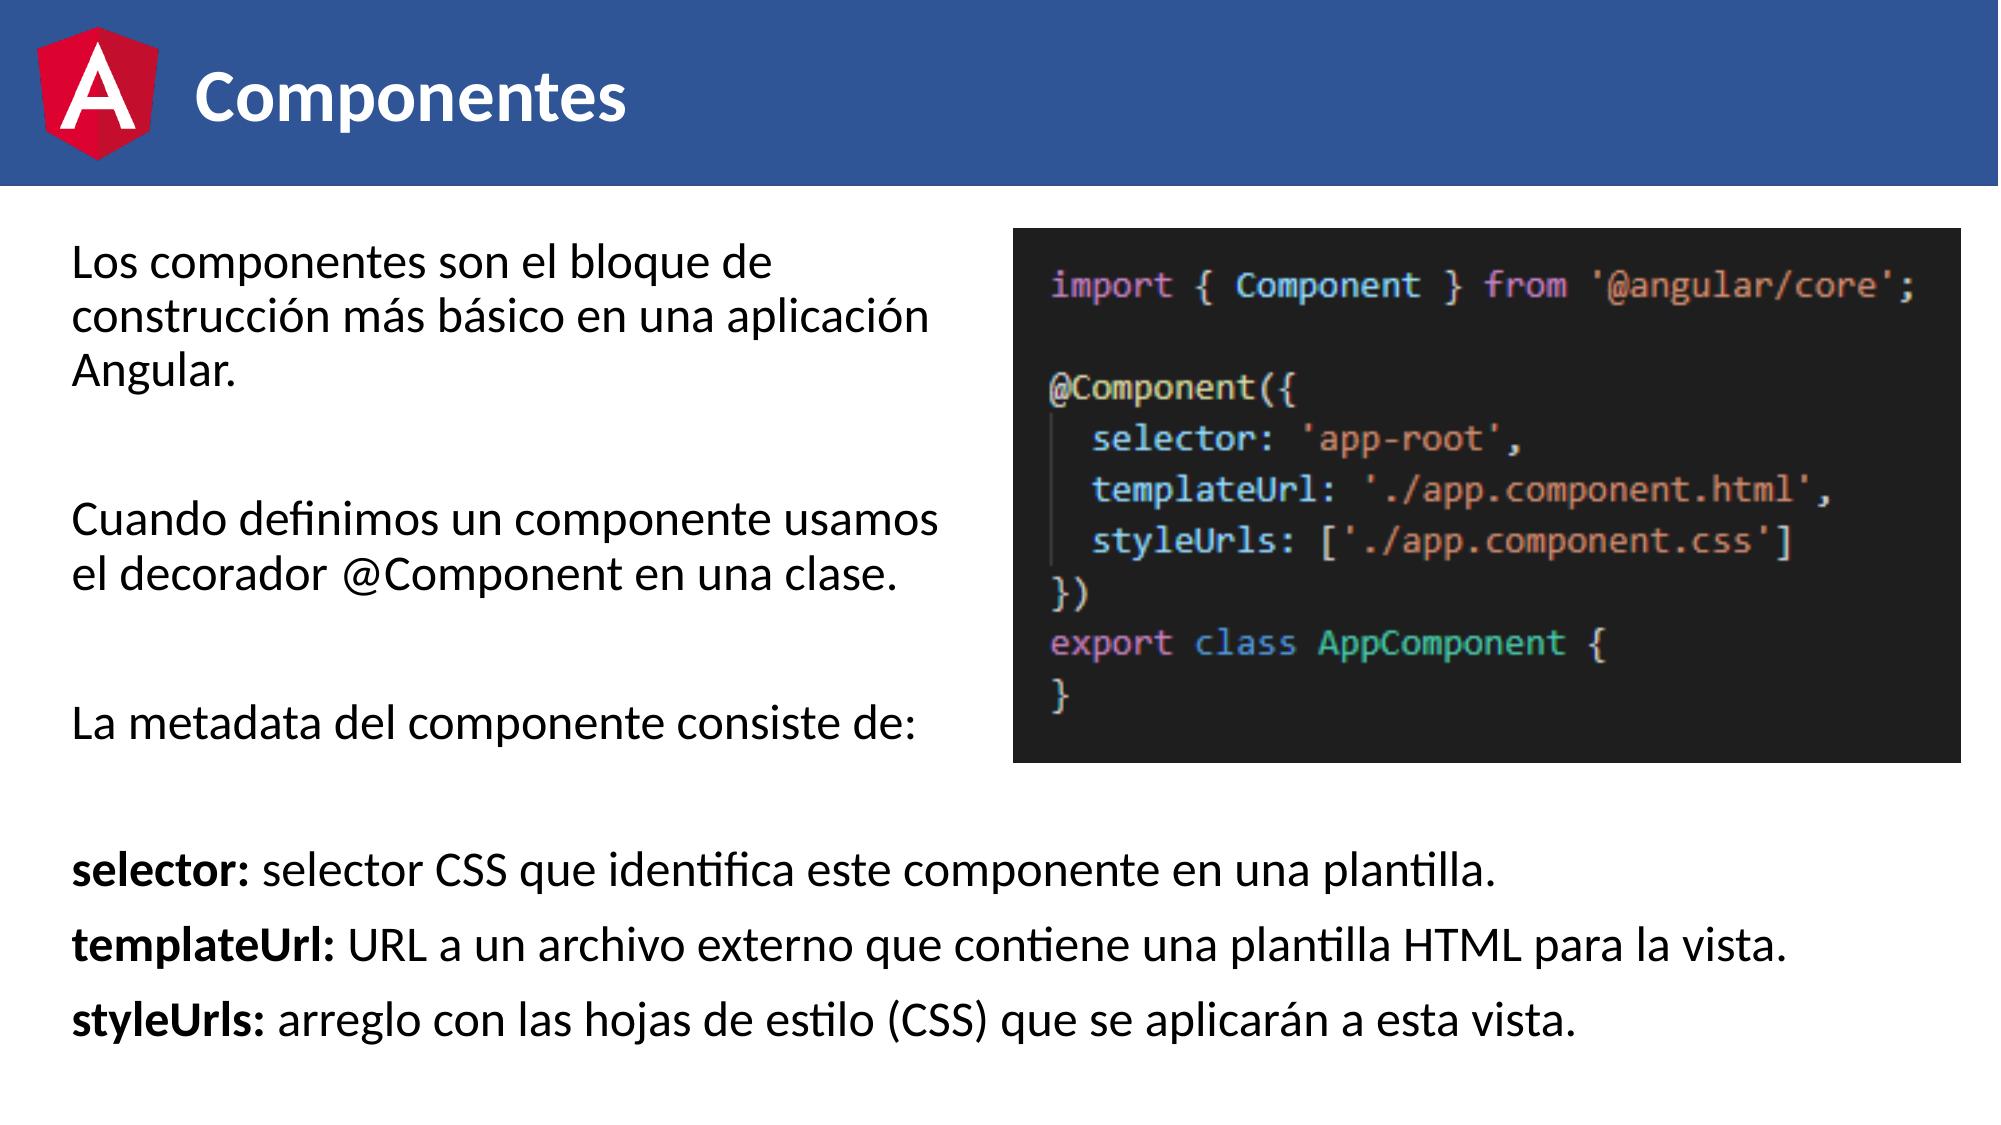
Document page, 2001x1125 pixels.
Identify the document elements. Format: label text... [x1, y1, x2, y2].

picture [1013, 228, 1961, 763]
picture [16, 6, 179, 173]
text_box selector: selector CSS que identifica este componente en una plantilla. templateUrl: URL a un archivo externo que contiene una plantilla HTML para la vista. styleUrls: arreglo con las hojas de estilo (CSS) que se aplicarán a esta vista. [56, 836, 1949, 1082]
text_box [0, 0, 1997, 185]
text_box Componentes [180, 38, 1971, 145]
subtitle Los componentes son el bloque de construcción más básico en una aplicación Angular. Cuando definimos un componente usamos el decorador @Component en una clase. La metadata del componente consiste de: [56, 227, 963, 780]
